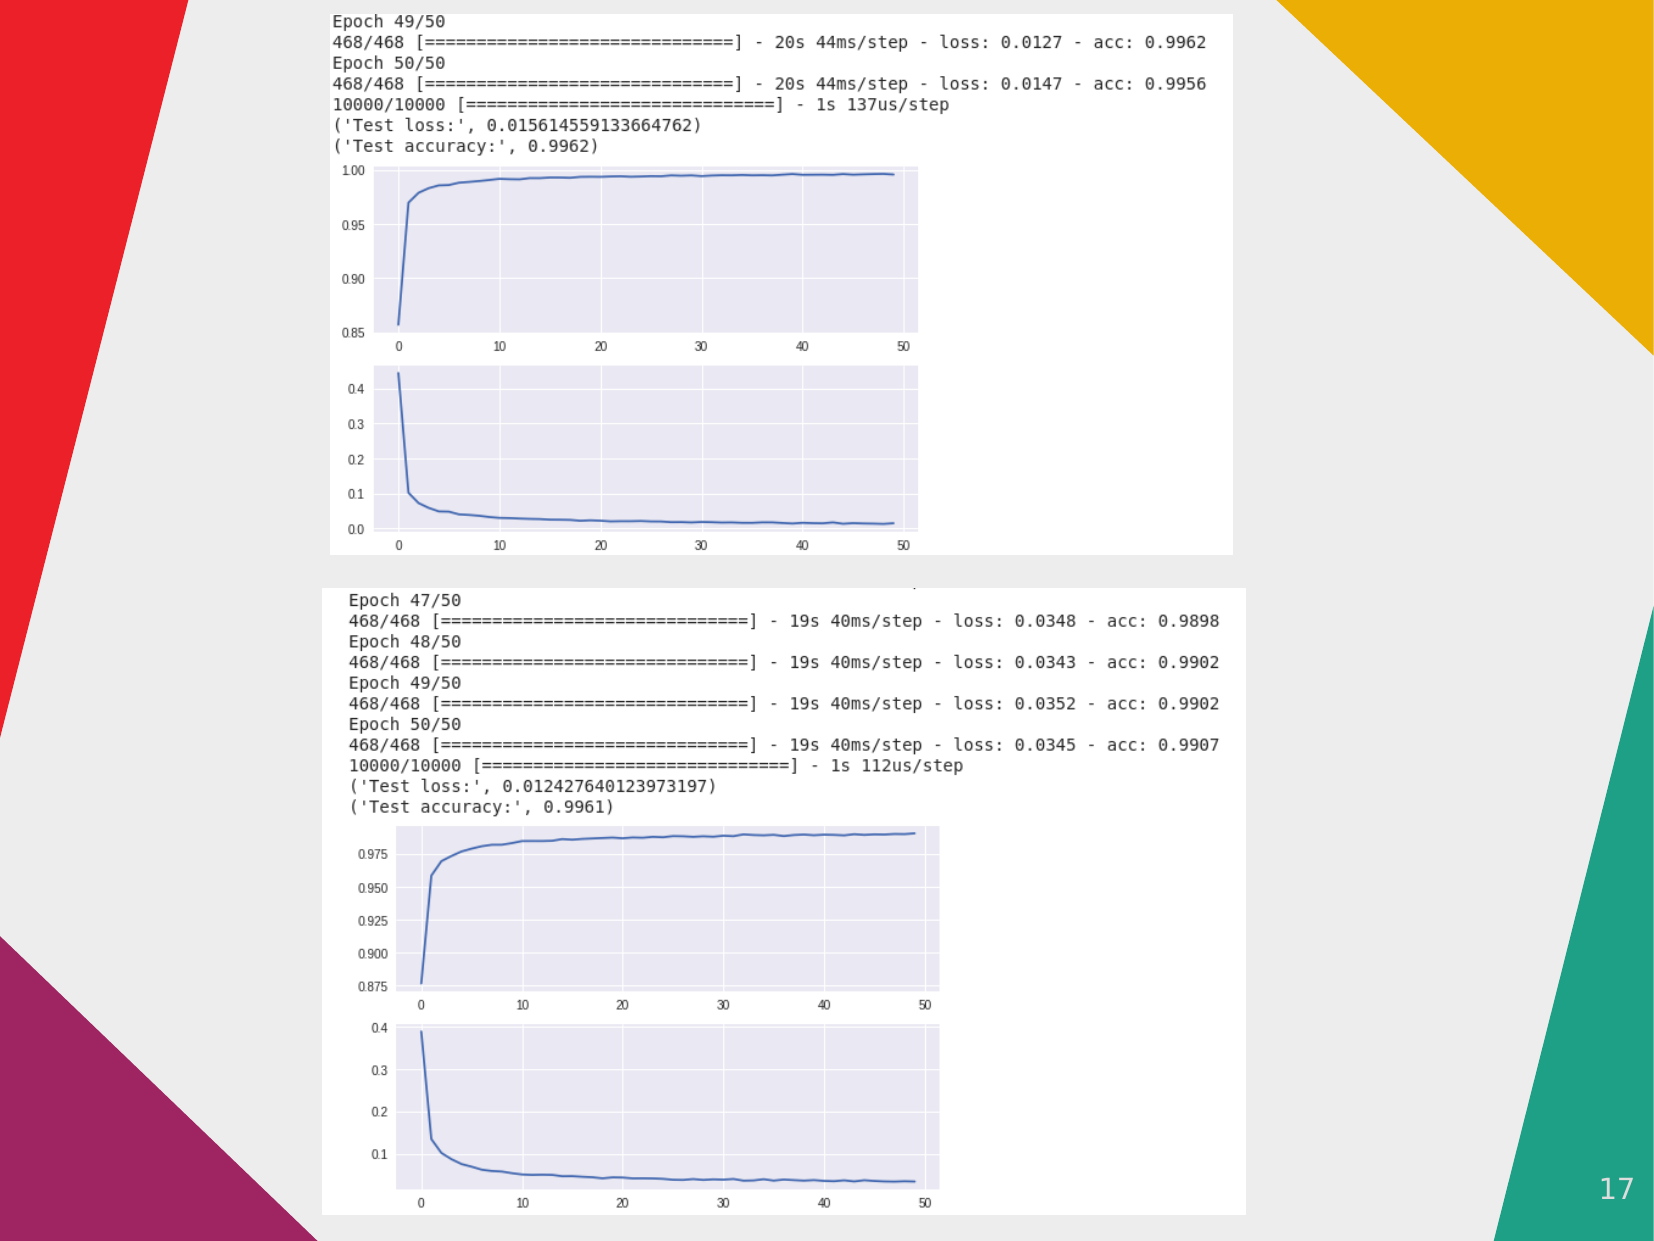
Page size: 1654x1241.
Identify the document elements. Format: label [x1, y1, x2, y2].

picture [330, 14, 1233, 556]
picture [322, 588, 1246, 1216]
